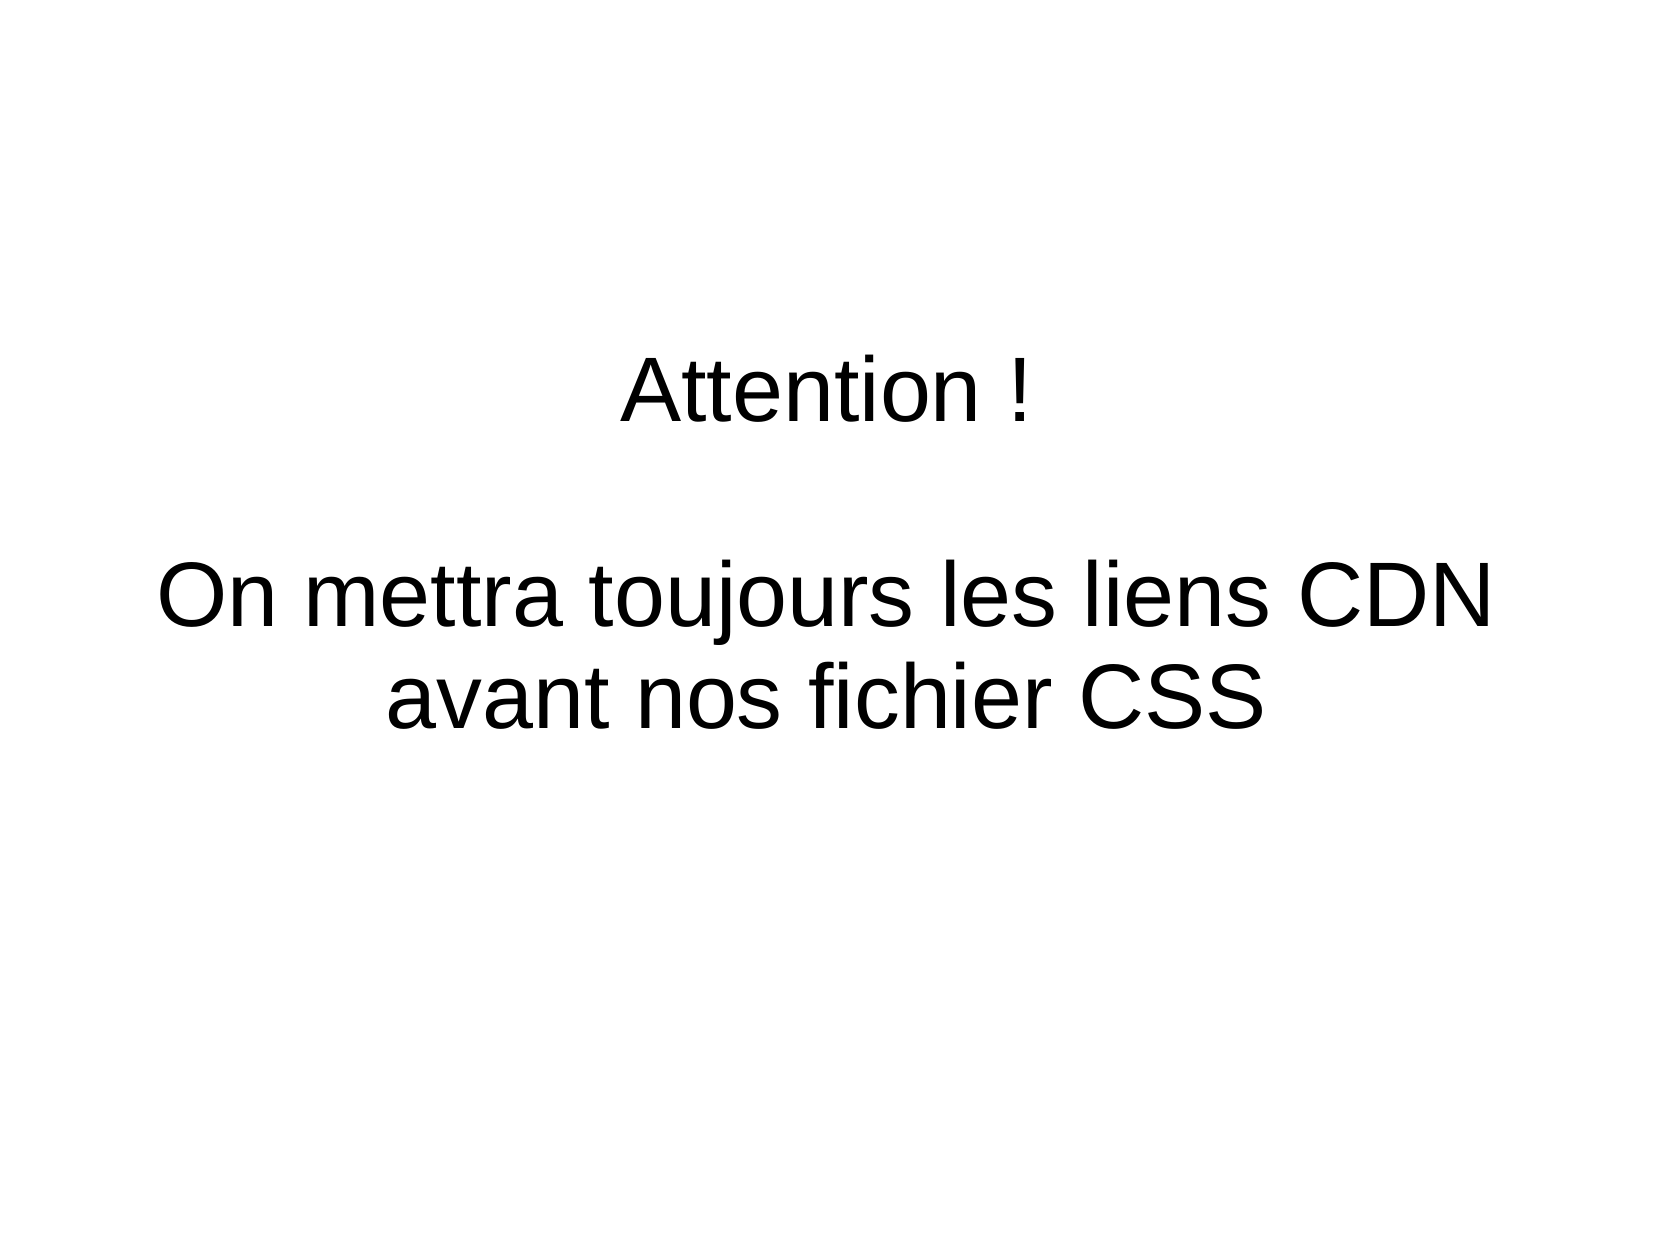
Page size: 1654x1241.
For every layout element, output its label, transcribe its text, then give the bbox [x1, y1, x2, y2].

title Attention ! On mettra toujours les liens CDN avant nos fichier CSS [82, 236, 1571, 851]
